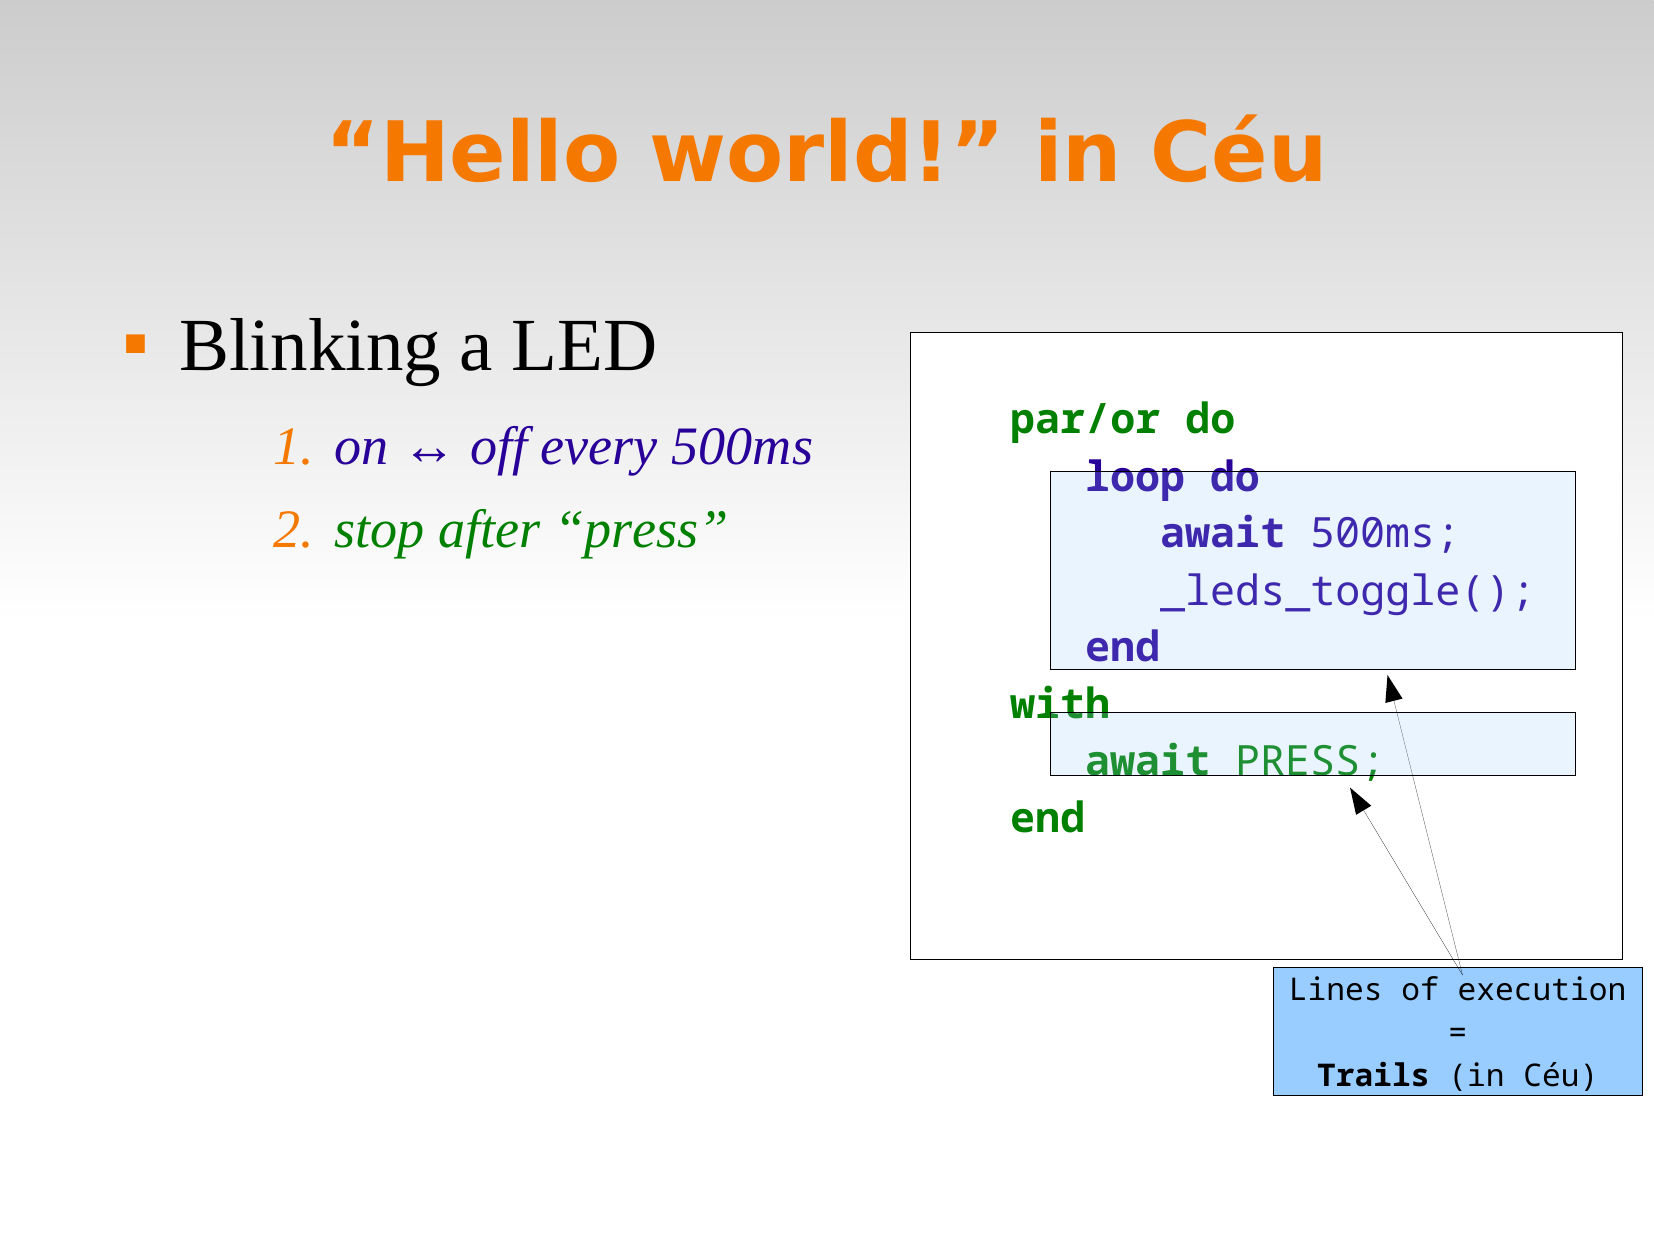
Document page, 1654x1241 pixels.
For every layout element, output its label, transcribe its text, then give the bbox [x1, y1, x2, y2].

text_box [1050, 471, 1576, 670]
text_box [1050, 712, 1576, 776]
title “Hello world!” in Céu [82, 49, 1571, 257]
list Blinking a LED on ↔ off every 500ms stop after “press” [37, 303, 938, 1175]
text_box par/or do loop do await 500ms; _leds_toggle(); end with await PRESS; end [938, 345, 1623, 946]
text_box Lines of execution = Trails (in Céu) [1273, 975, 1643, 1088]
